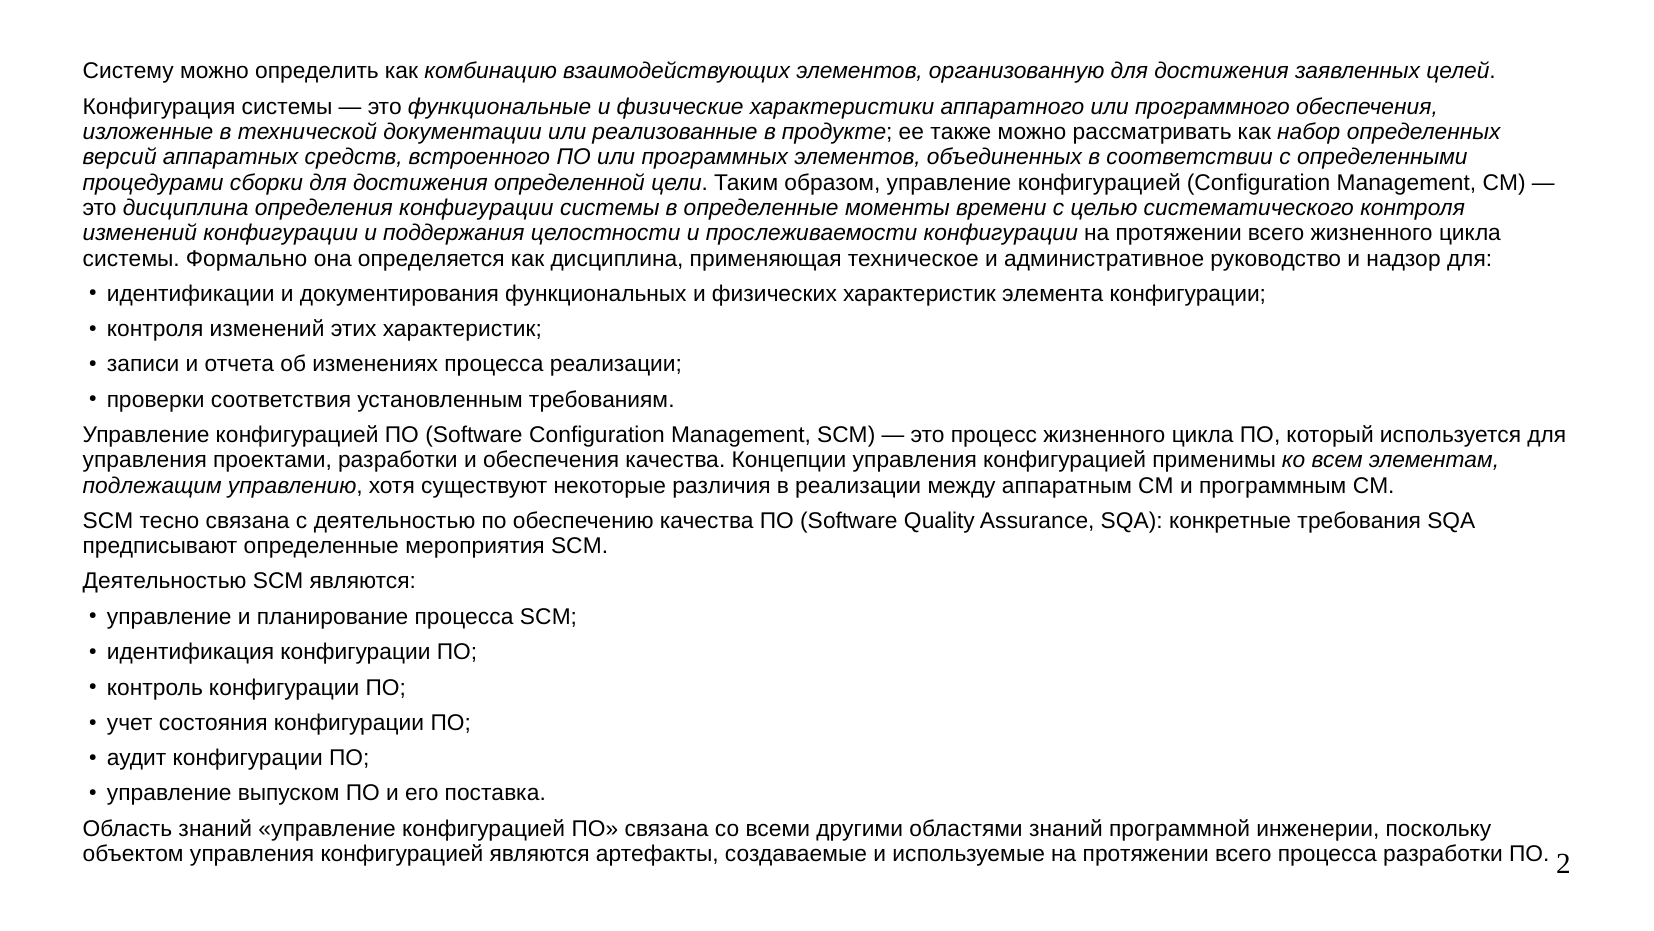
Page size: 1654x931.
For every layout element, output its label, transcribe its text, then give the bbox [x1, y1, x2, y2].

list Систему можно определить как комбинацию взаимодействующих элементов, организованную для достижения заявленных целей. Конфигурация системы — это функциональные и физические характеристики аппаратного или программного обеспечения, изложенные в технической документации или реализованные в продукте; ее также можно рассматривать как набор определенных версий аппаратных средств, встроенного ПО или программных элементов, объединенных в соответствии с определенными процедурами сборки для достижения определенной цели. Таким образом, управление конфигурацией (Configuration Management, CM) — это дисциплина определения конфигурации системы в определенные моменты времени с целью систематического контроля изменений конфигурации и поддержания целостности и прослеживаемости конфигурации на протяжении всего жизненного цикла системы. Формально она определяется как дисциплина, применяющая техническое и административное руководство и надзор для: идентификации и документирования функциональных и физических характеристик элемента конфигурации; контроля изменений этих характеристик; записи и отчета об изменениях процесса реализации; проверки соответствия установленным требованиям. Управление конфигурацией ПО (Software Configuration Management, SCM) — это процесс жизненного цикла ПО, который используется для управления проектами, разработки и обеспечения качества. Концепции управления конфигурацией применимы ко всем элементам, подлежащим управлению, хотя существуют некоторые различия в реализации между аппаратным CM и программным CM. SCM тесно связана с деятельностью по обеспечению качества ПО (Software Quality Assurance, SQA): конкретные требования SQA предписывают определенные мероприятия SCM. Деятельностью SCM являются: управление и планирование процесса SCM; идентификация конфигурации ПО; контроль конфигурации ПО; учет состояния конфигурации ПО; аудит конфигурации ПО; управление выпуском ПО и его поставка. Область знаний «управление конфигурацией ПО» связана со всеми другими областями знаний программной инженерии, поскольку объектом управления конфигурацией являются артефакты, создаваемые и используемые на протяжении всего процесса разработки ПО. [82, 58, 1571, 886]
